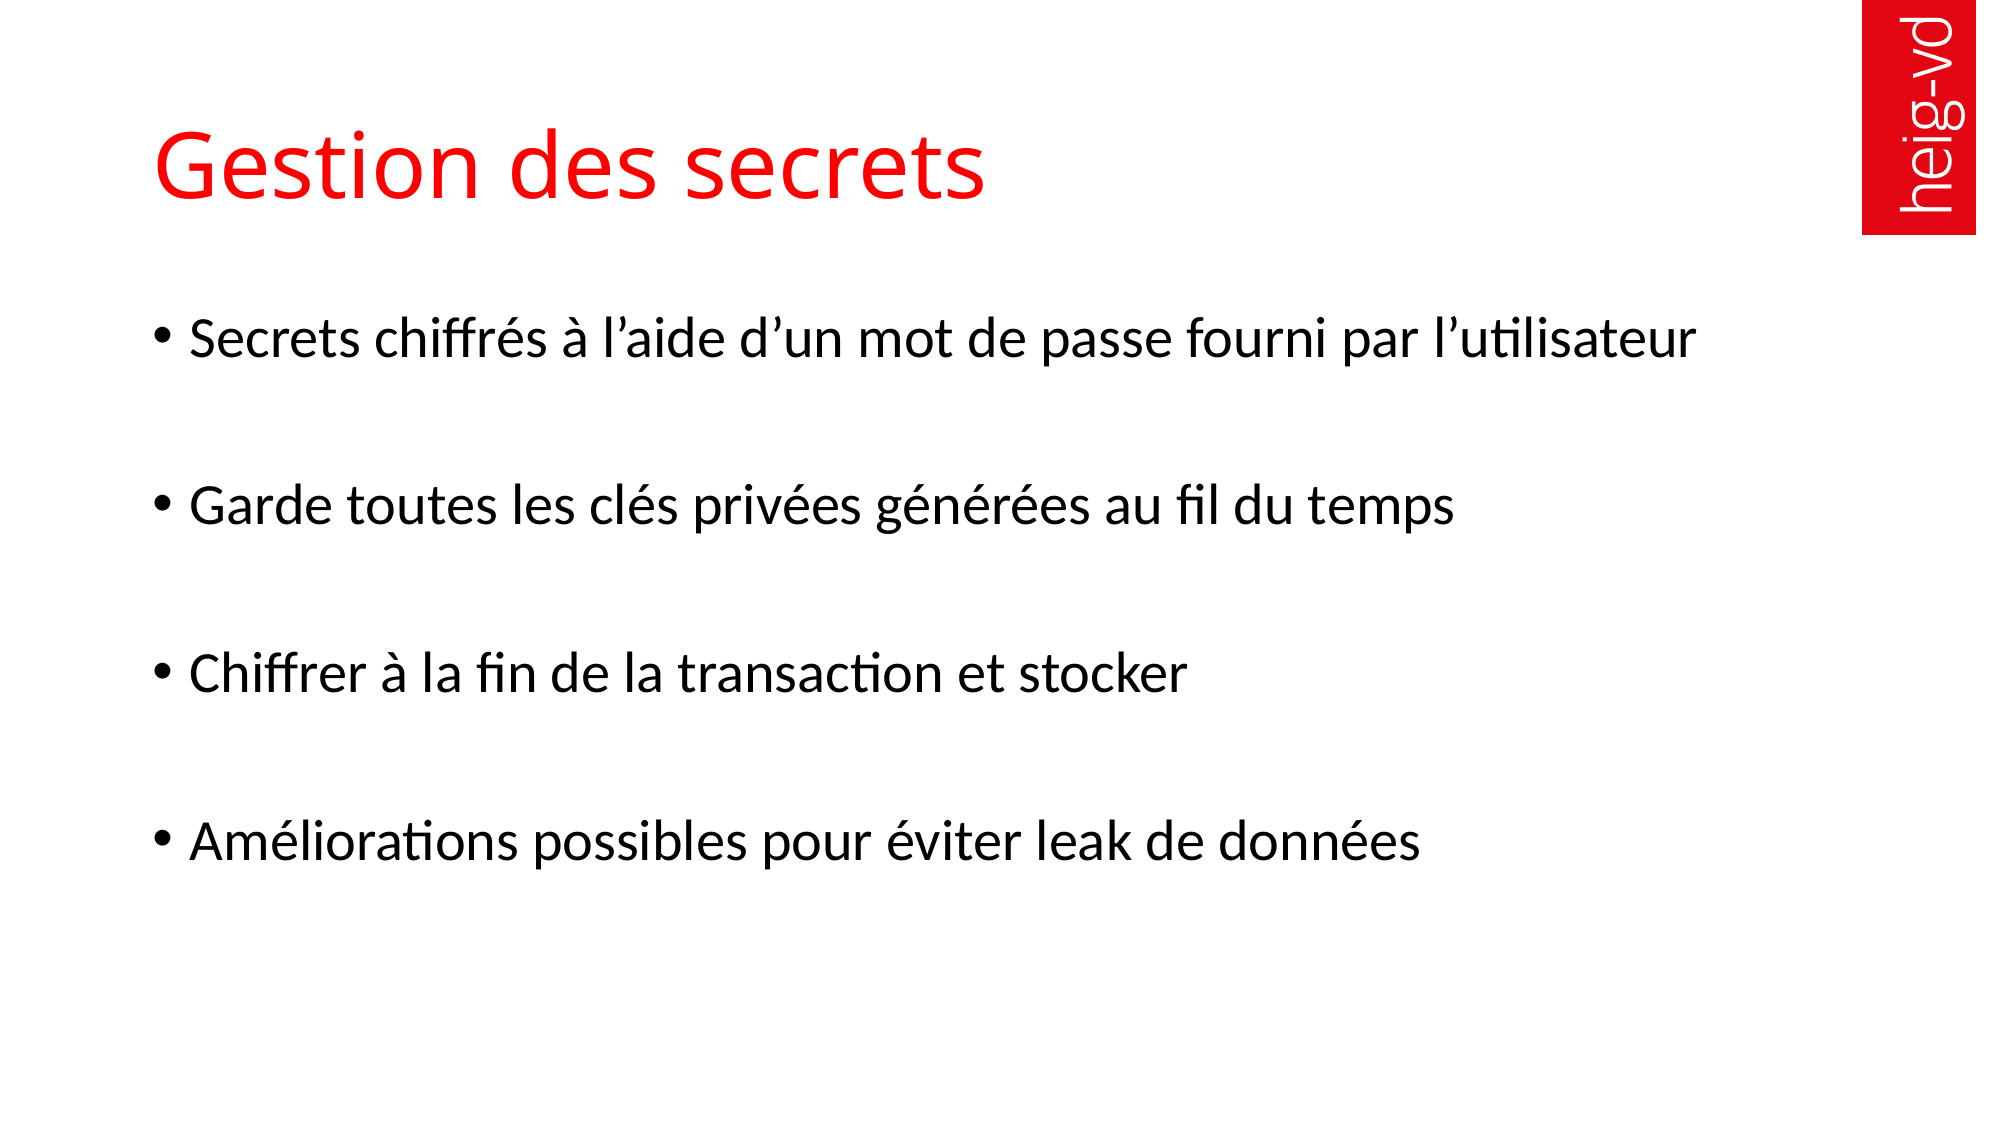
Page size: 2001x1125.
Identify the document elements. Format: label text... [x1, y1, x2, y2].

picture [1862, 0, 1976, 236]
list Secrets chiffrés à l’aide d’un mot de passe fourni par l’utilisateur Garde toutes les clés privées générées au fil du temps Chiffrer à la fin de la transaction et stocker Améliorations possibles pour éviter leak de données [137, 299, 1863, 1014]
title Gestion des secrets [137, 59, 1863, 278]
